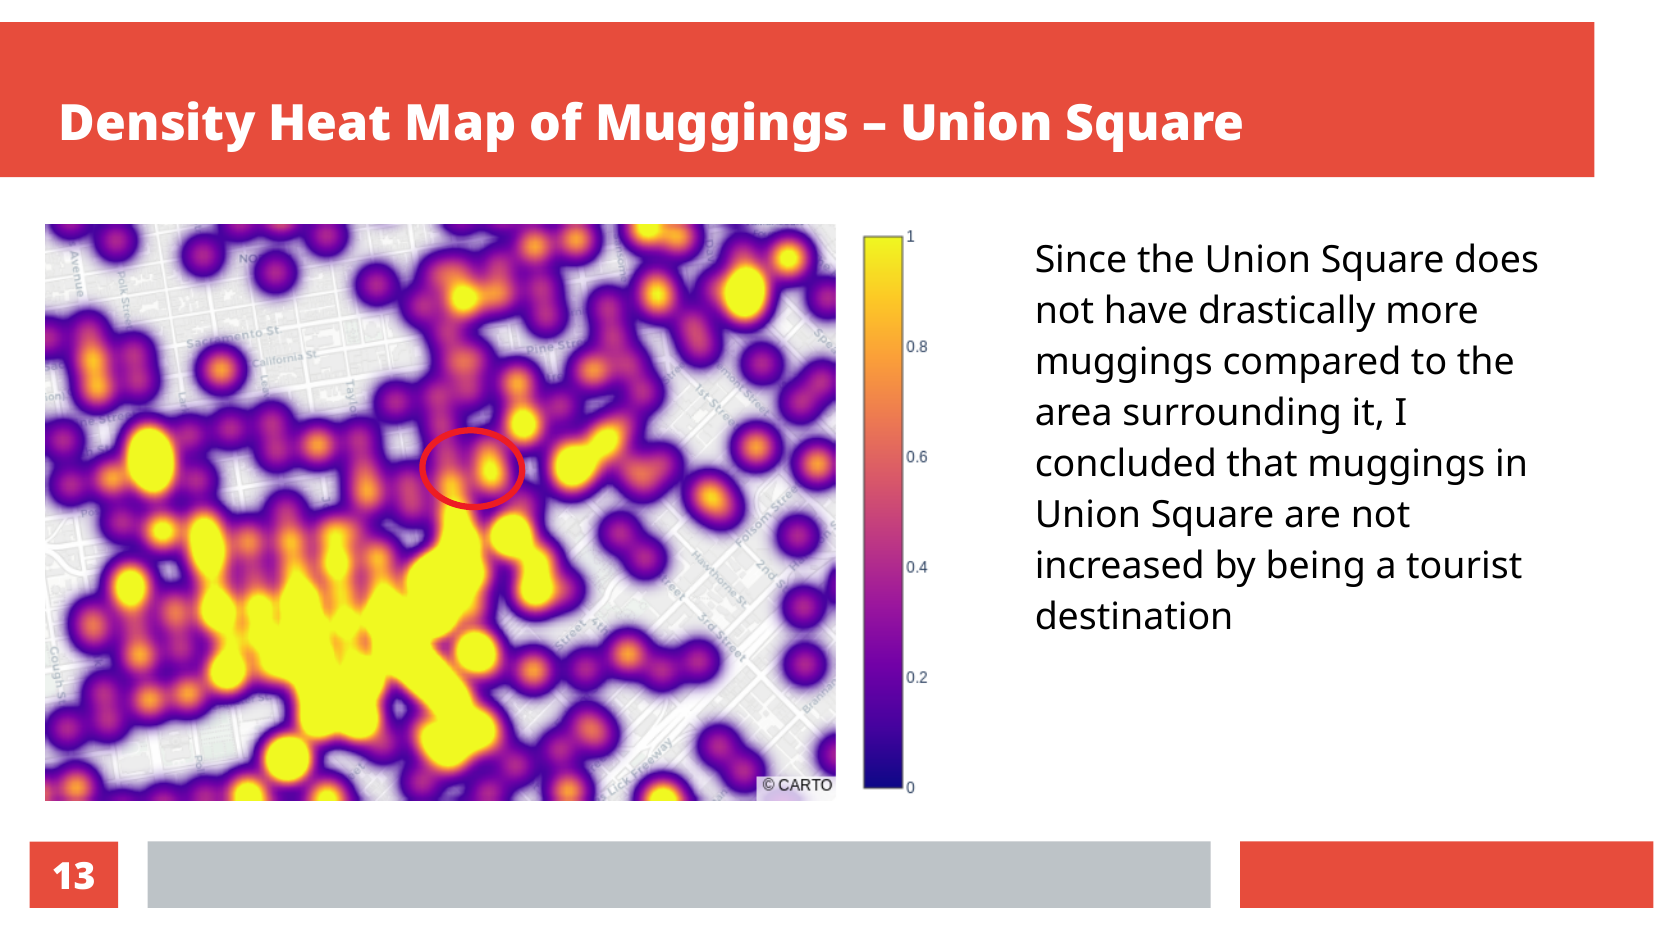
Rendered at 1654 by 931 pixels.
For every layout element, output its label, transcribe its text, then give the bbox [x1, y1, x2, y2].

picture [45, 224, 941, 801]
title Density Heat Map of Muggings – Union Square [59, 44, 1595, 156]
text_box Since the Union Square does not have drastically more muggings compared to the area surrounding it, I concluded that muggings in Union Square are not increased by being a tourist destination [1020, 225, 1561, 577]
